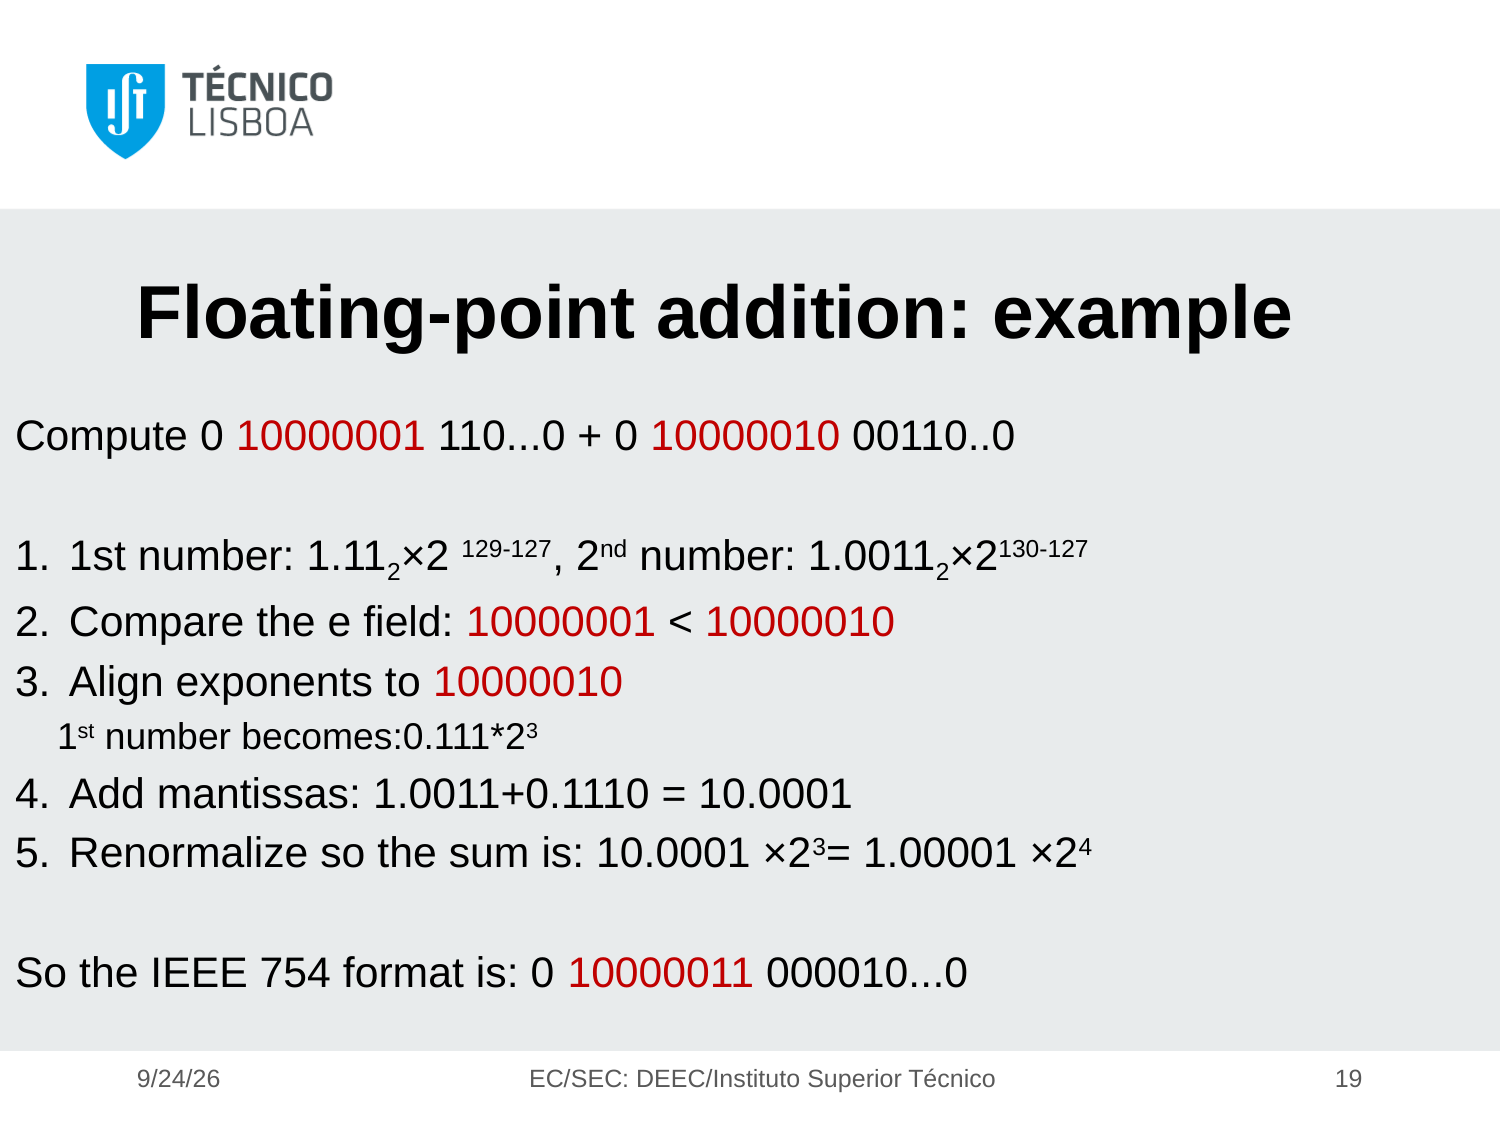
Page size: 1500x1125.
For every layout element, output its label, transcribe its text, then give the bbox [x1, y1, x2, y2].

slide_number <number> [1077, 1052, 1378, 1103]
title Floating-point addition: example [121, 237, 1378, 381]
picture [0, 0, 1500, 400]
slide_number 11/15/18 [121, 1052, 425, 1103]
picture [0, 1005, 1500, 1125]
list Compute 0 10000001 110...0 + 0 10000010 00110..0 1st number: 1.112×2 129-127, 2nd number: 1.00112×2130-127 Compare the e field: 10000001 < 10000010 Align exponents to 10000010 1st number becomes:0.111*23 Add mantissas: 1.0011+0.1110 = 10.0001 Renormalize so the sum is: 10.0001 ×23= 1.00001 ×24 So the IEEE 754 format is: 0 10000011 000010...0 [0, 400, 1500, 1005]
footer EC/SEC: DEEC/Instituto Superior Técnico [512, 1052, 1021, 1103]
